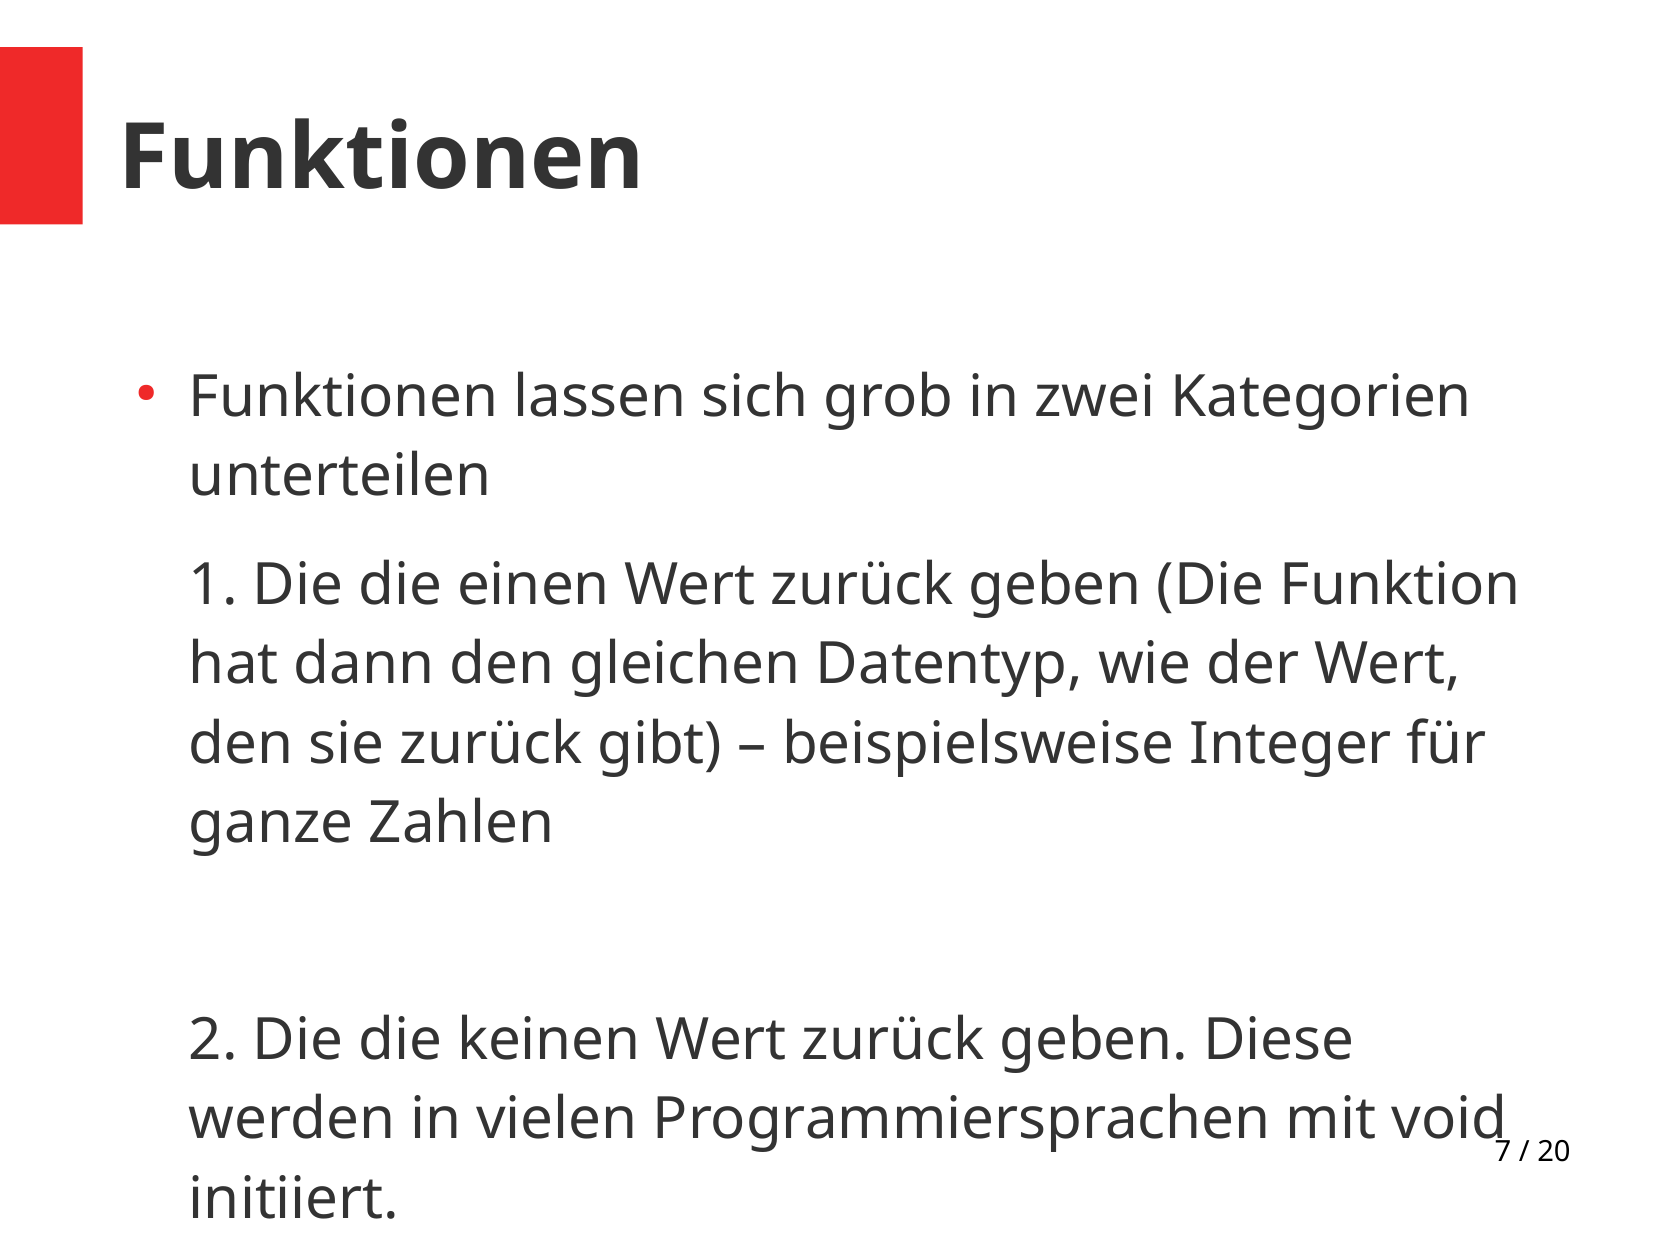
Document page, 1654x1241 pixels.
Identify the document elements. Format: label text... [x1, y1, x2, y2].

list Funktionen lassen sich grob in zwei Kategorien unterteilen 1. Die die einen Wert zurück geben (Die Funktion hat dann den gleichen Datentyp, wie der Wert, den sie zurück gibt) – beispielsweise Integer für ganze Zahlen 2. Die die keinen Wert zurück geben. Diese werden in vielen Programmiersprachen mit void initiiert. [118, 354, 1536, 1074]
title Funktionen [118, 49, 1571, 257]
